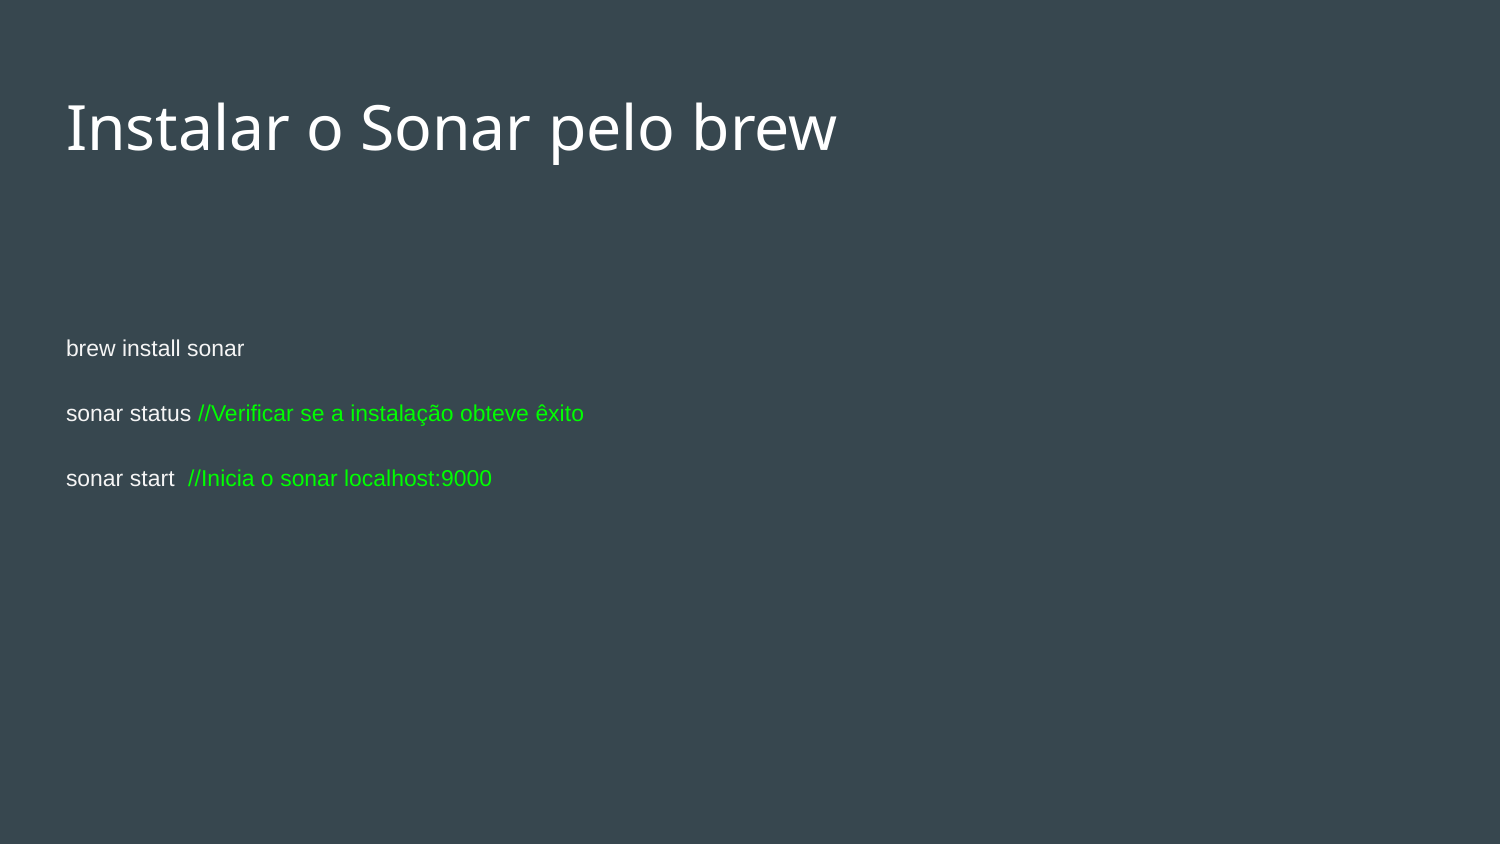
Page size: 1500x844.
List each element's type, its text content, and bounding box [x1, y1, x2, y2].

title Instalar o Sonar pelo brew [51, 72, 1449, 167]
list brew install sonar sonar status //Verificar se a instalação obteve êxito sonar start //Inicia o sonar localhost:9000 [51, 189, 1449, 750]
